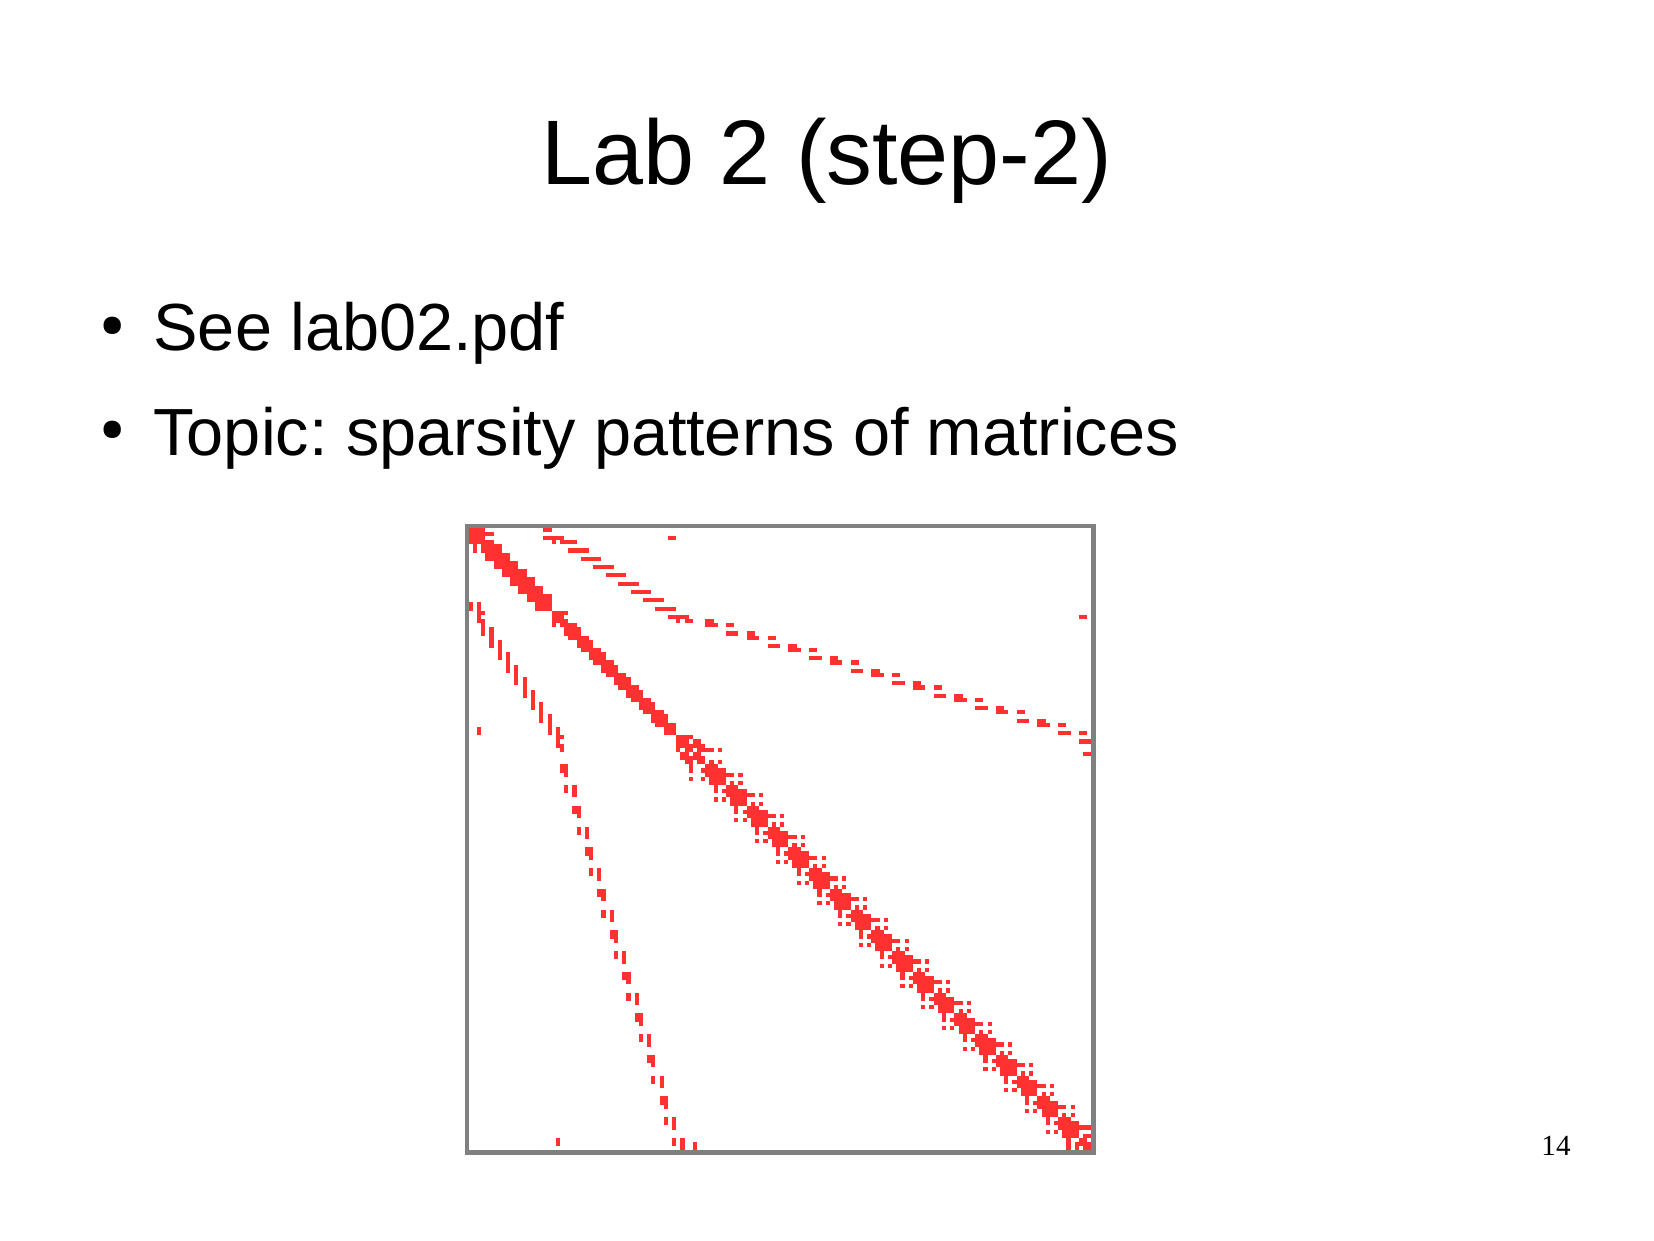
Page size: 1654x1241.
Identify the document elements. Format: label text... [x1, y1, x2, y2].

title Lab 2 (step-2) [82, 49, 1571, 257]
list See lab02.pdf Topic: sparsity patterns of matrices [82, 290, 1538, 1010]
picture [465, 524, 1096, 1156]
